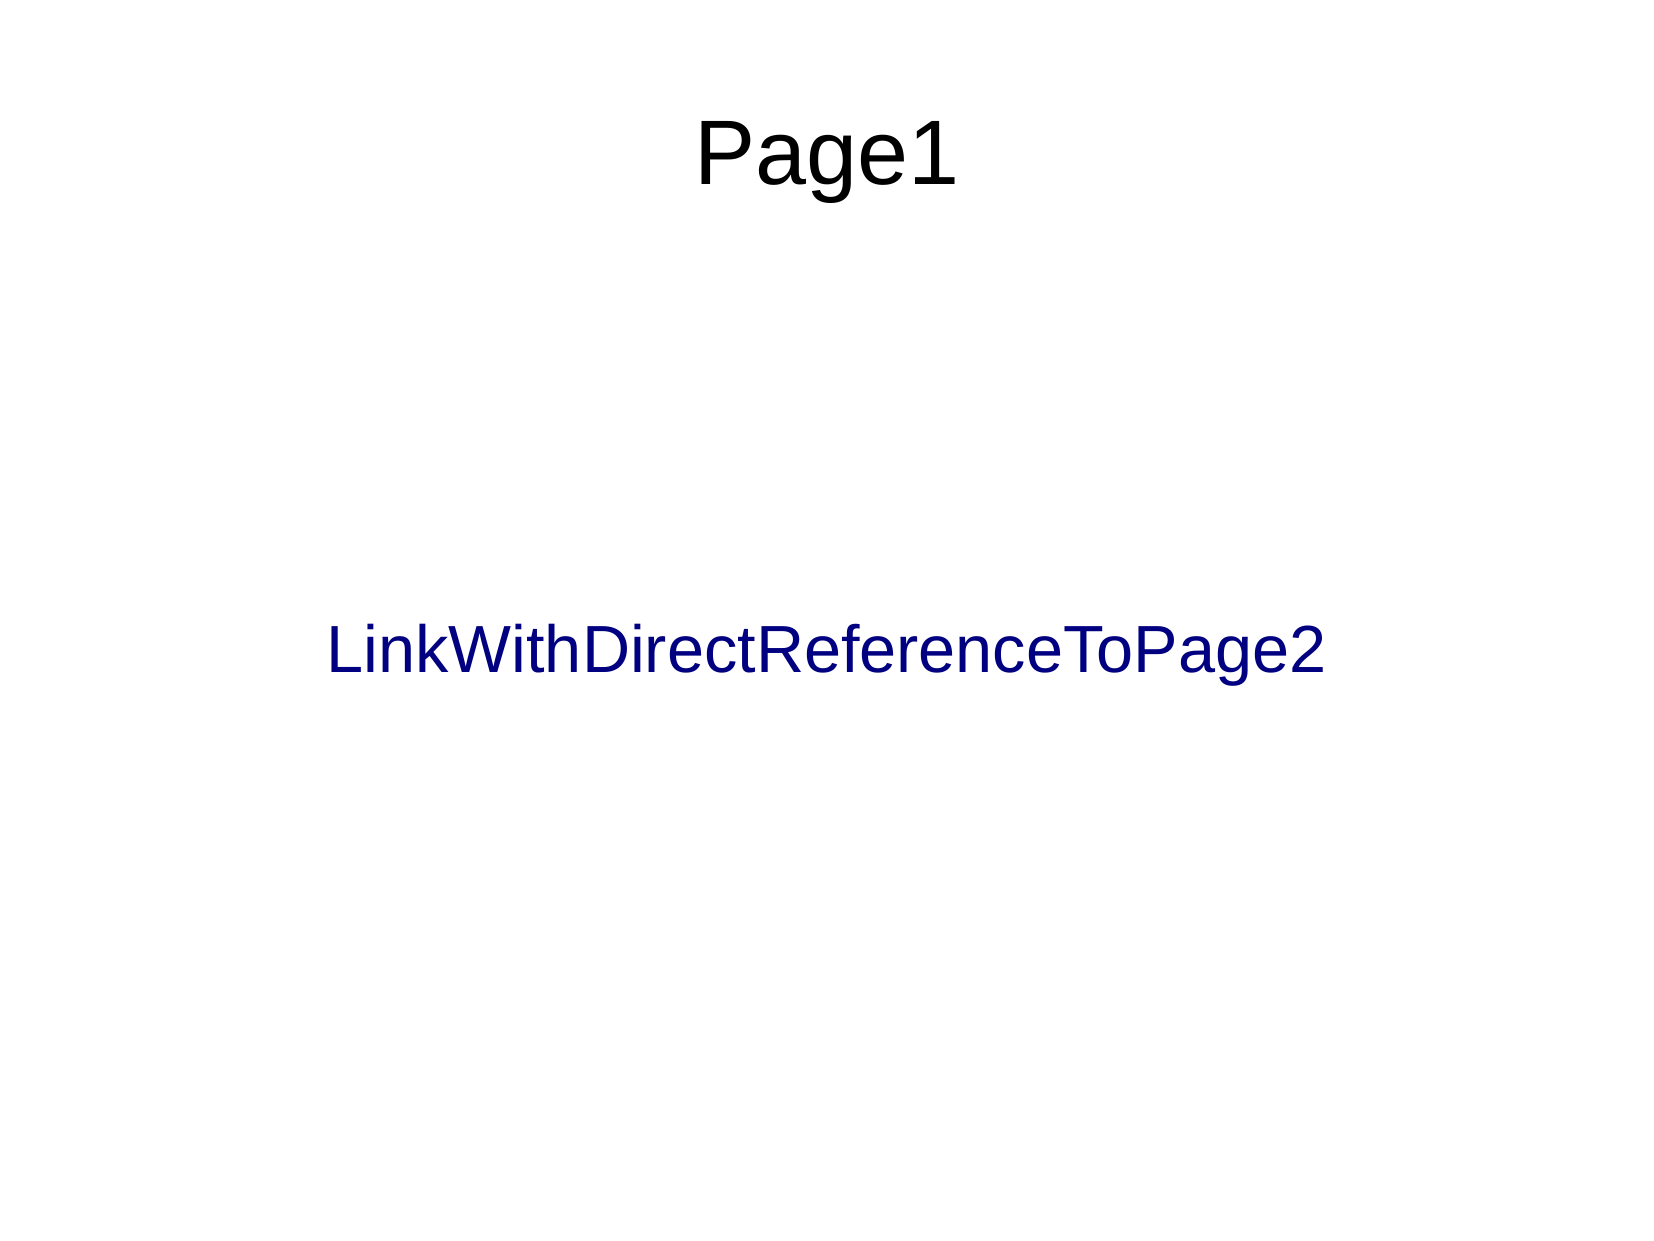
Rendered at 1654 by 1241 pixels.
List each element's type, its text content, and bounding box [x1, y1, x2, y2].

title Page1 [82, 49, 1571, 257]
subtitle LinkWithDirectReferenceToPage2 [82, 290, 1571, 1010]
